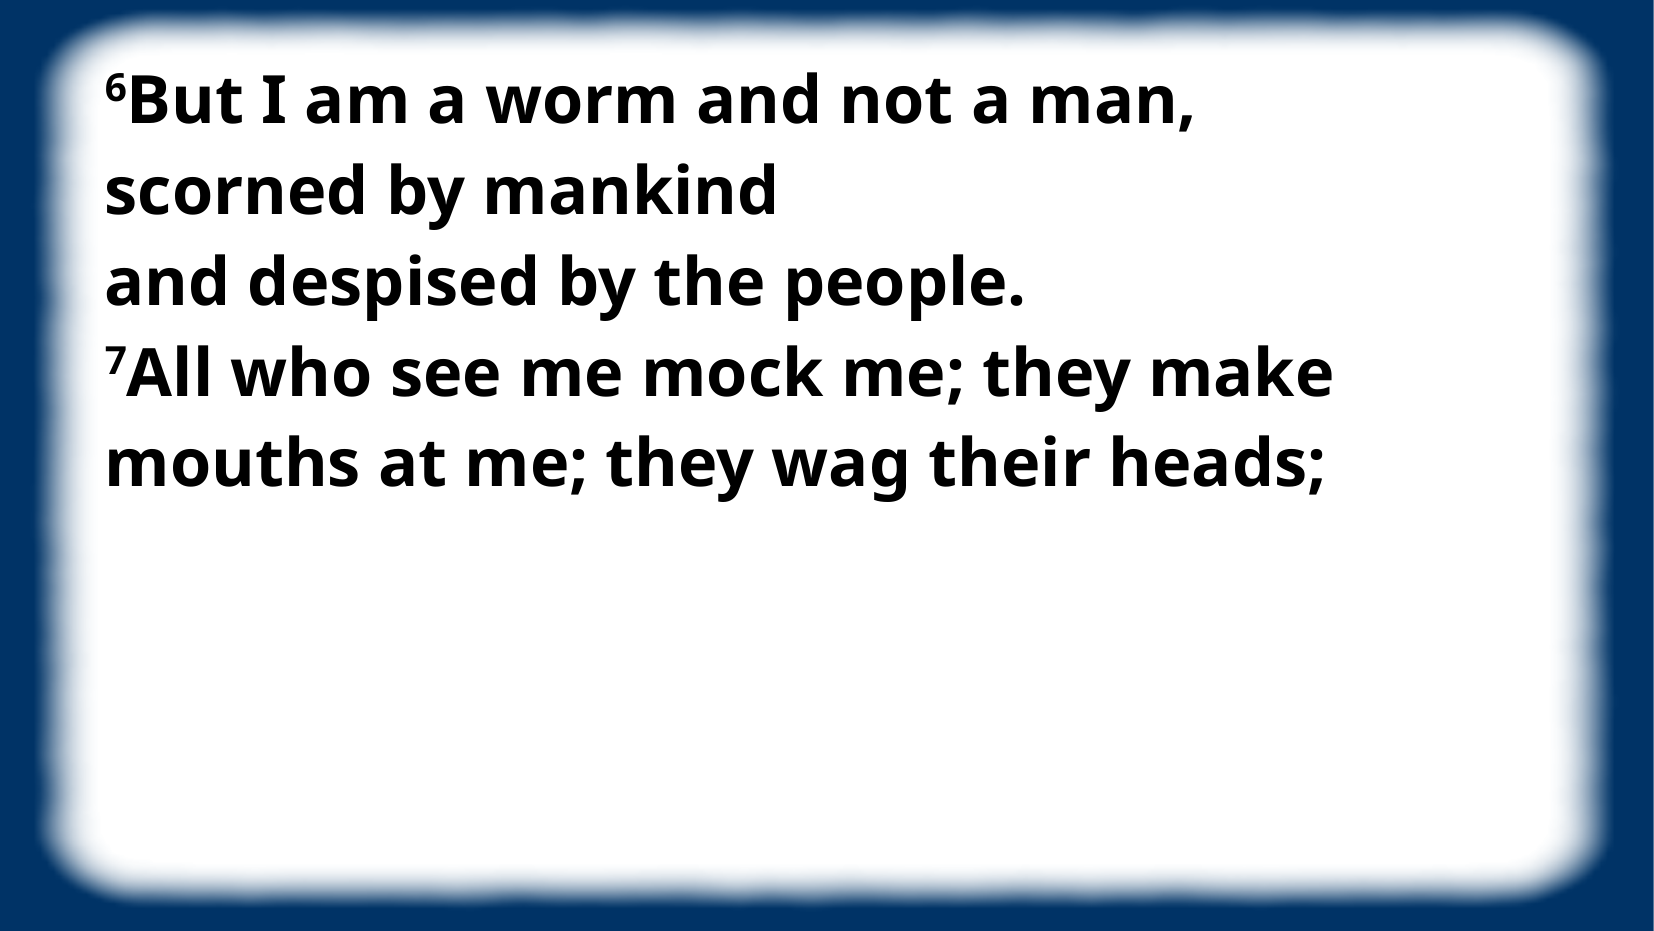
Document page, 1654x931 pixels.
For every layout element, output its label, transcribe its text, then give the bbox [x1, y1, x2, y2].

picture [0, 0, 1654, 931]
text_box 6But I am a worm and not a man, scorned by mankind and despised by the people. 7All who see me mock me; they make mouths at me; they wag their heads; [90, 45, 1561, 504]
